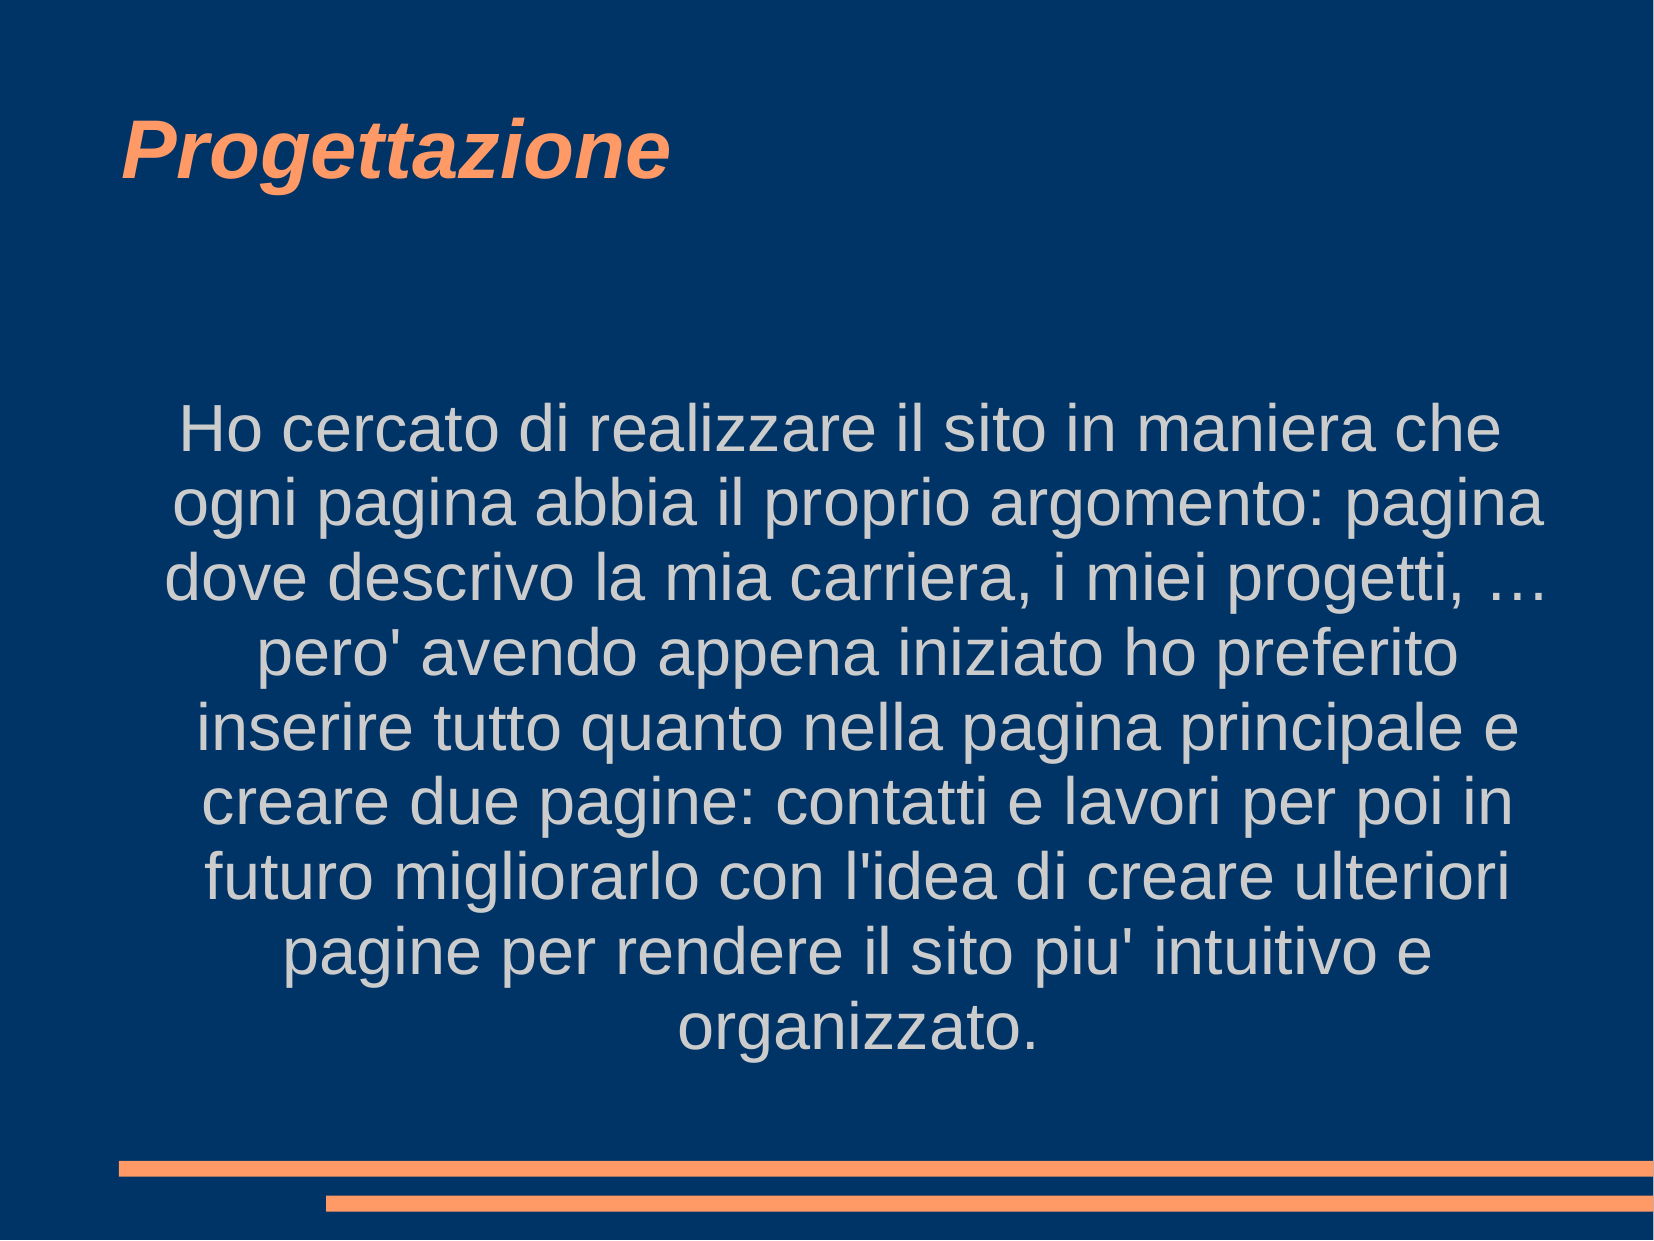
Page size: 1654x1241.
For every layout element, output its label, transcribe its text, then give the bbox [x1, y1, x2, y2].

subtitle Ho cercato di realizzare il sito in maniera che ogni pagina abbia il proprio argomento: pagina dove descrivo la mia carriera, i miei progetti, … pero' avendo appena iniziato ho preferito inserire tutto quanto nella pagina principale e creare due pagine: contatti e lavori per poi in futuro migliorarlo con l'idea di creare ulteriori pagine per rendere il sito piu' intuitivo e organizzato. [121, 322, 1561, 1132]
title Progettazione [121, 46, 1534, 254]
